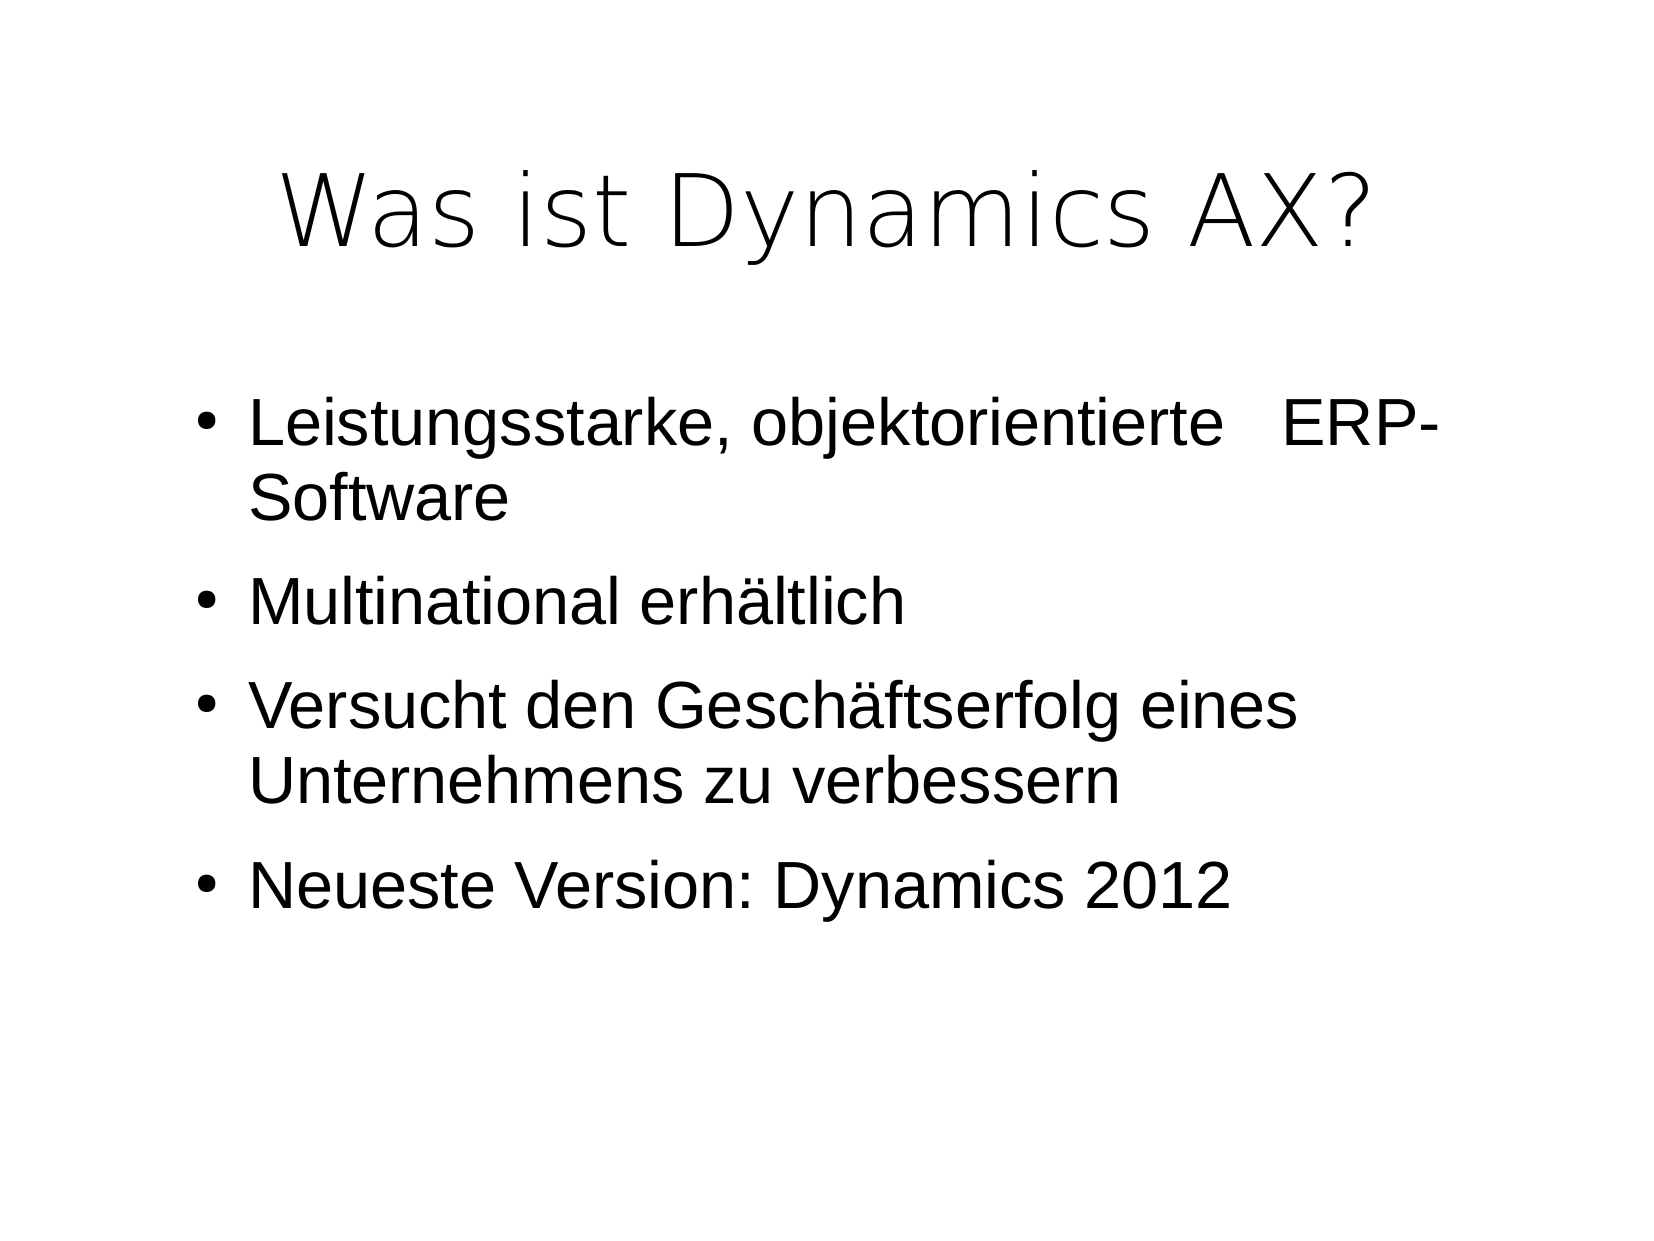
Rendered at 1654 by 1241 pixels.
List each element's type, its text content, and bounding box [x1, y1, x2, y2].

list Leistungsstarke, objektorientierte ERP-Software Multinational erhältlich Versucht den Geschäftserfolg eines Unternehmens zu verbessern Neueste Version: Dynamics 2012 [177, 385, 1633, 1105]
title Was ist Dynamics AX? [82, 108, 1571, 316]
